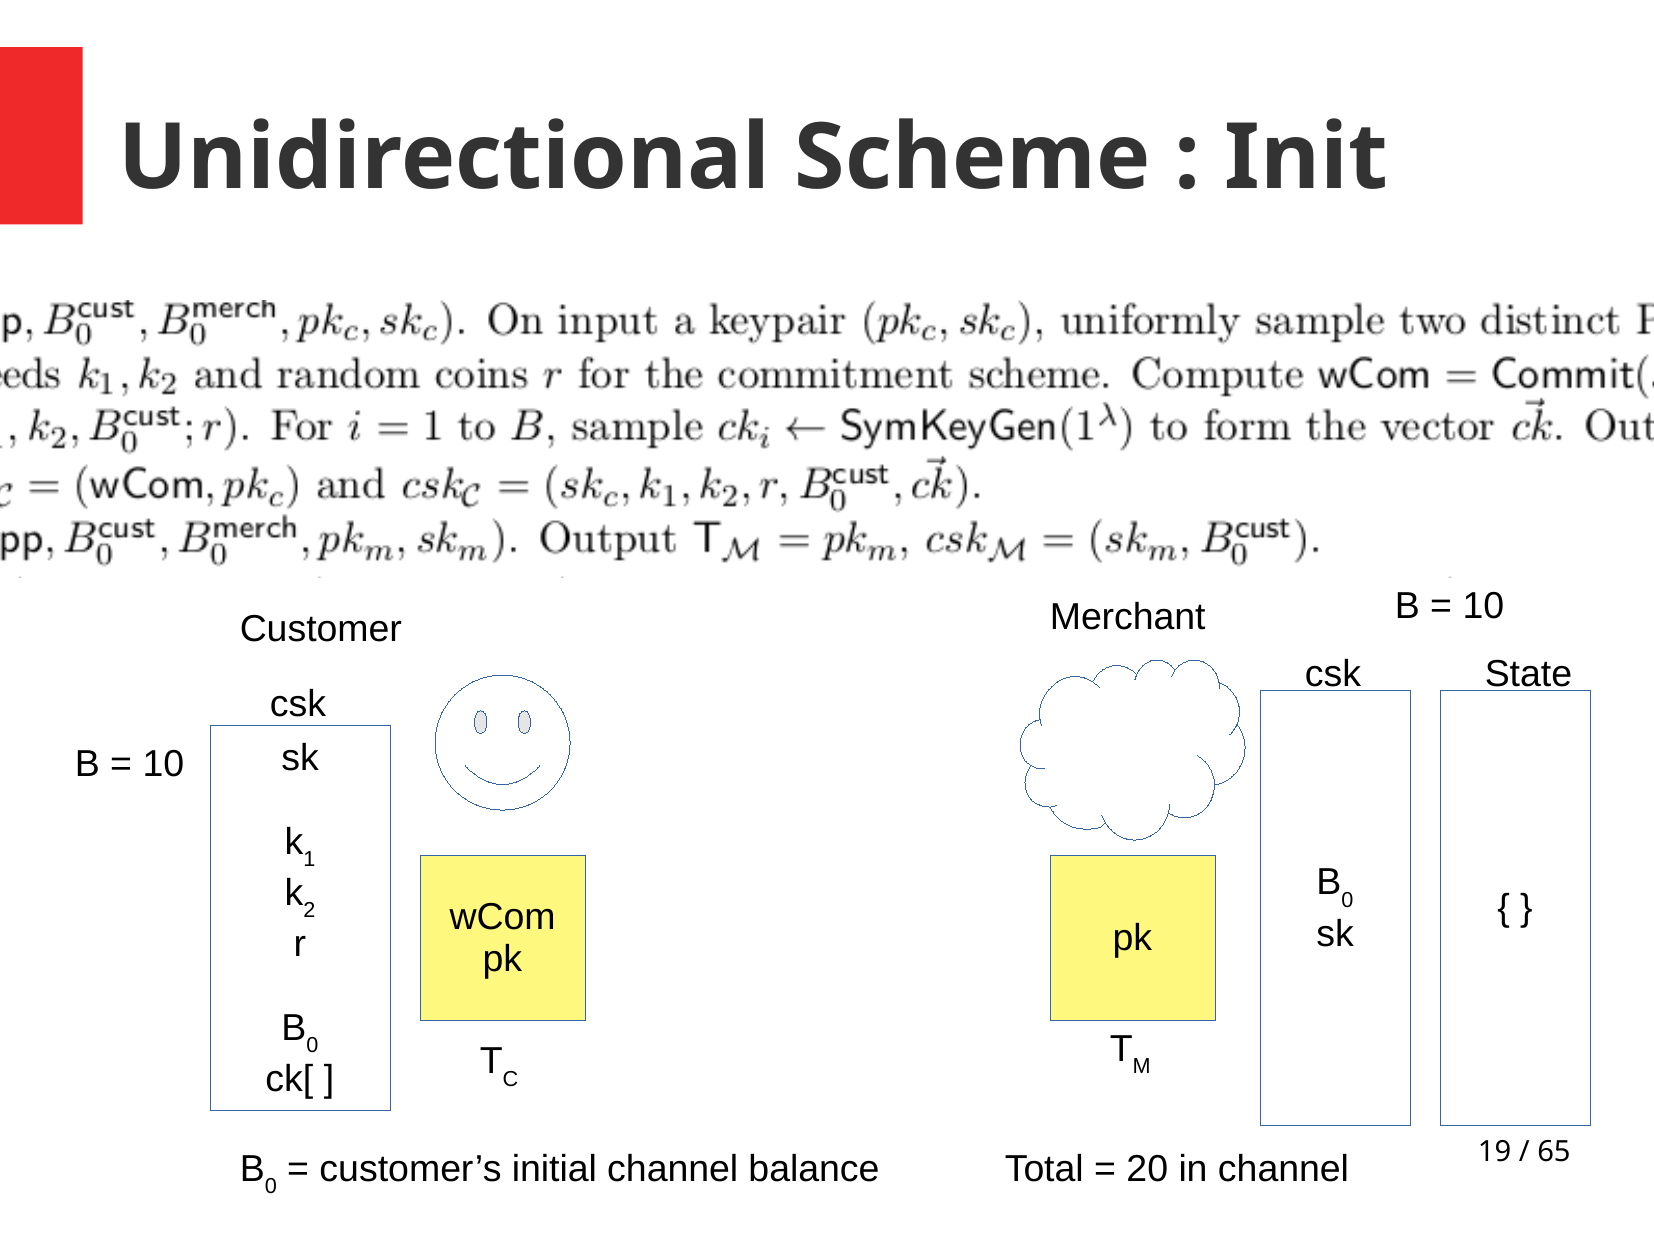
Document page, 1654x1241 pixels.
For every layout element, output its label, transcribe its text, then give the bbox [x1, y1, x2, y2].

text_box [1020, 660, 1246, 841]
text_box Customer [225, 600, 571, 657]
text_box B = 10 [1380, 577, 1576, 635]
title Unidirectional Scheme : Init [118, 28, 1571, 277]
text_box State [1470, 645, 1591, 744]
text_box [435, 675, 571, 811]
text_box Total = 20 in channel [990, 1140, 1366, 1197]
text_box TC [465, 1032, 556, 1140]
text_box wCom pk [420, 855, 586, 1021]
text_box Merchant [1035, 588, 1381, 646]
text_box B = 10 [60, 735, 211, 792]
text_box sk k1 k2 r B0 ck[ ] [210, 725, 391, 1111]
text_box { } [1440, 690, 1591, 1126]
text_box B0 = customer’s initial channel balance [225, 1140, 1141, 1206]
text_box csk [255, 675, 346, 741]
picture [0, 300, 1654, 578]
text_box B0 sk [1260, 690, 1411, 1126]
text_box TM [1095, 1021, 1186, 1128]
text_box pk [1050, 855, 1216, 1021]
text_box csk [1290, 646, 1381, 706]
